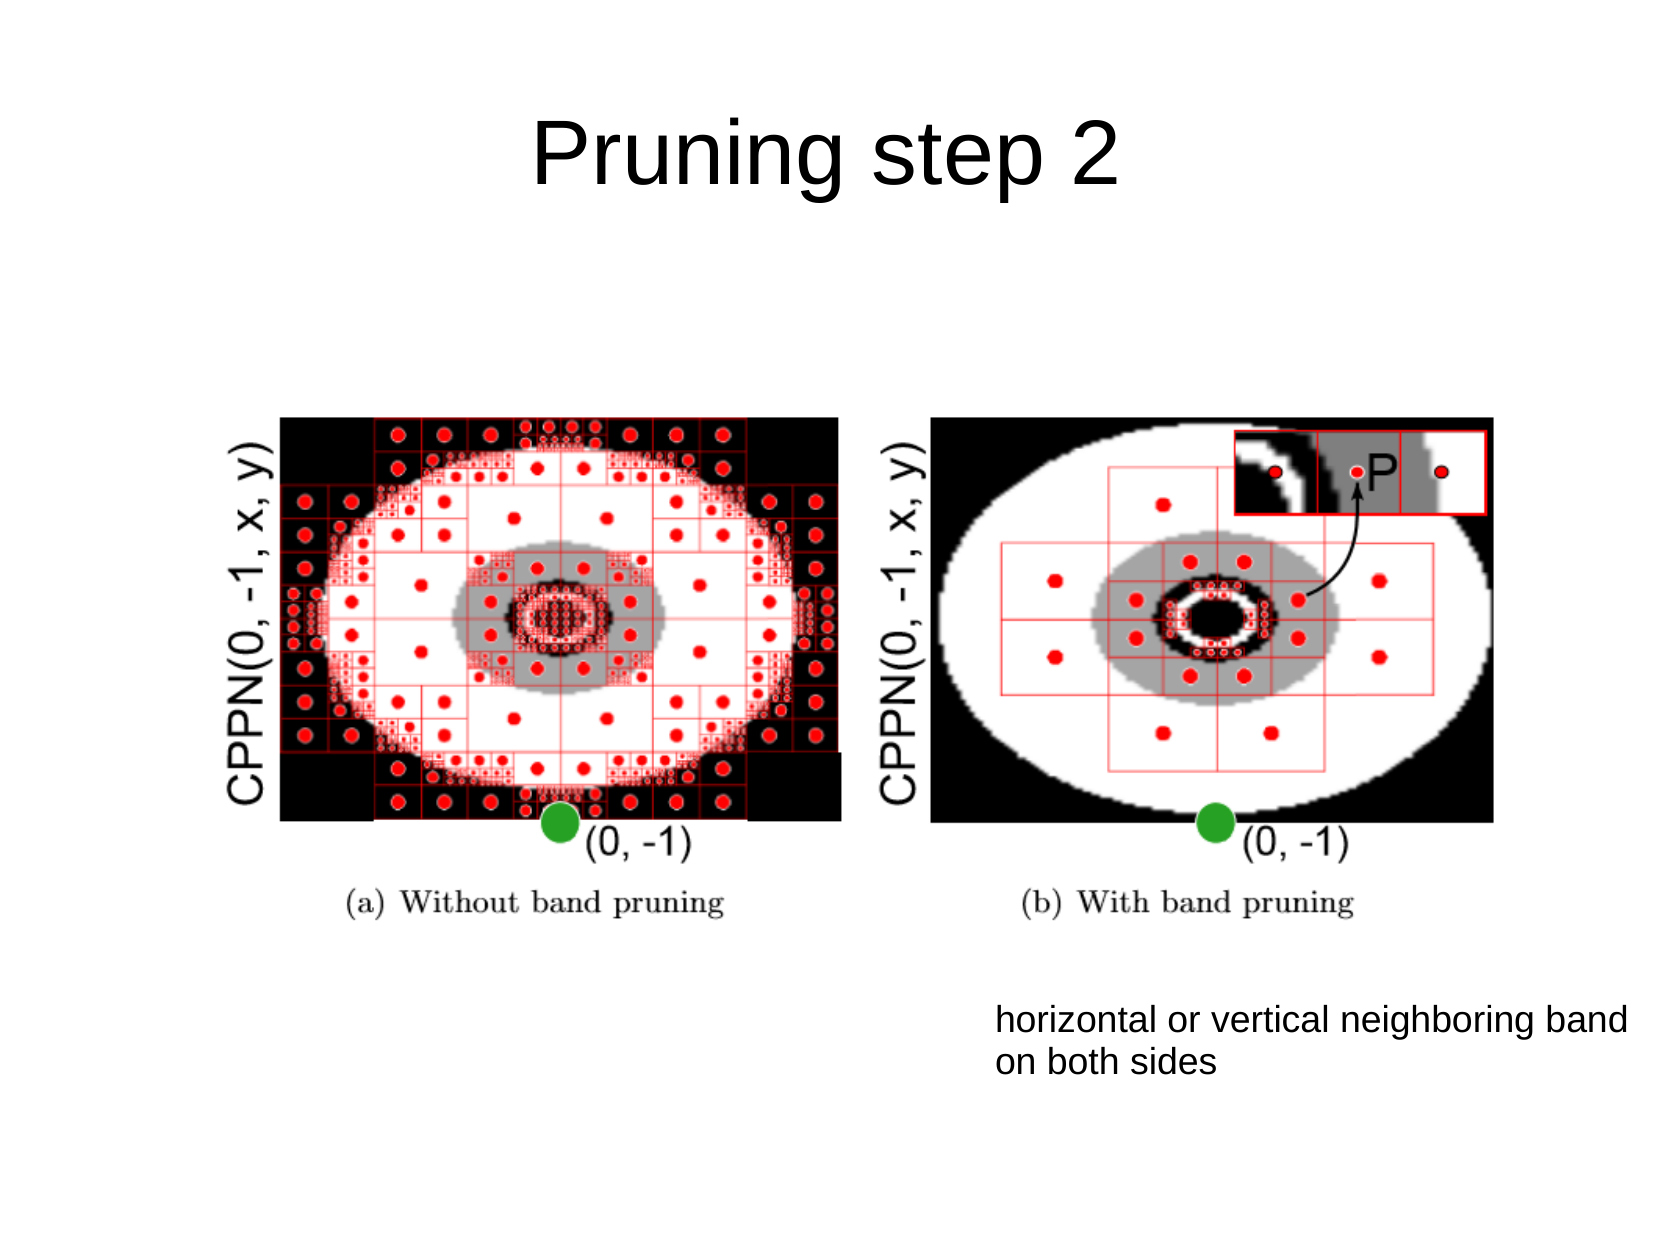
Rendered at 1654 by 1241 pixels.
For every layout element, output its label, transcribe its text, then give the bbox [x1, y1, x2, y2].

title Pruning step 2 [82, 49, 1571, 257]
picture [141, 330, 1558, 939]
text_box horizontal or vertical neighboring band on both sides [980, 990, 1654, 1090]
